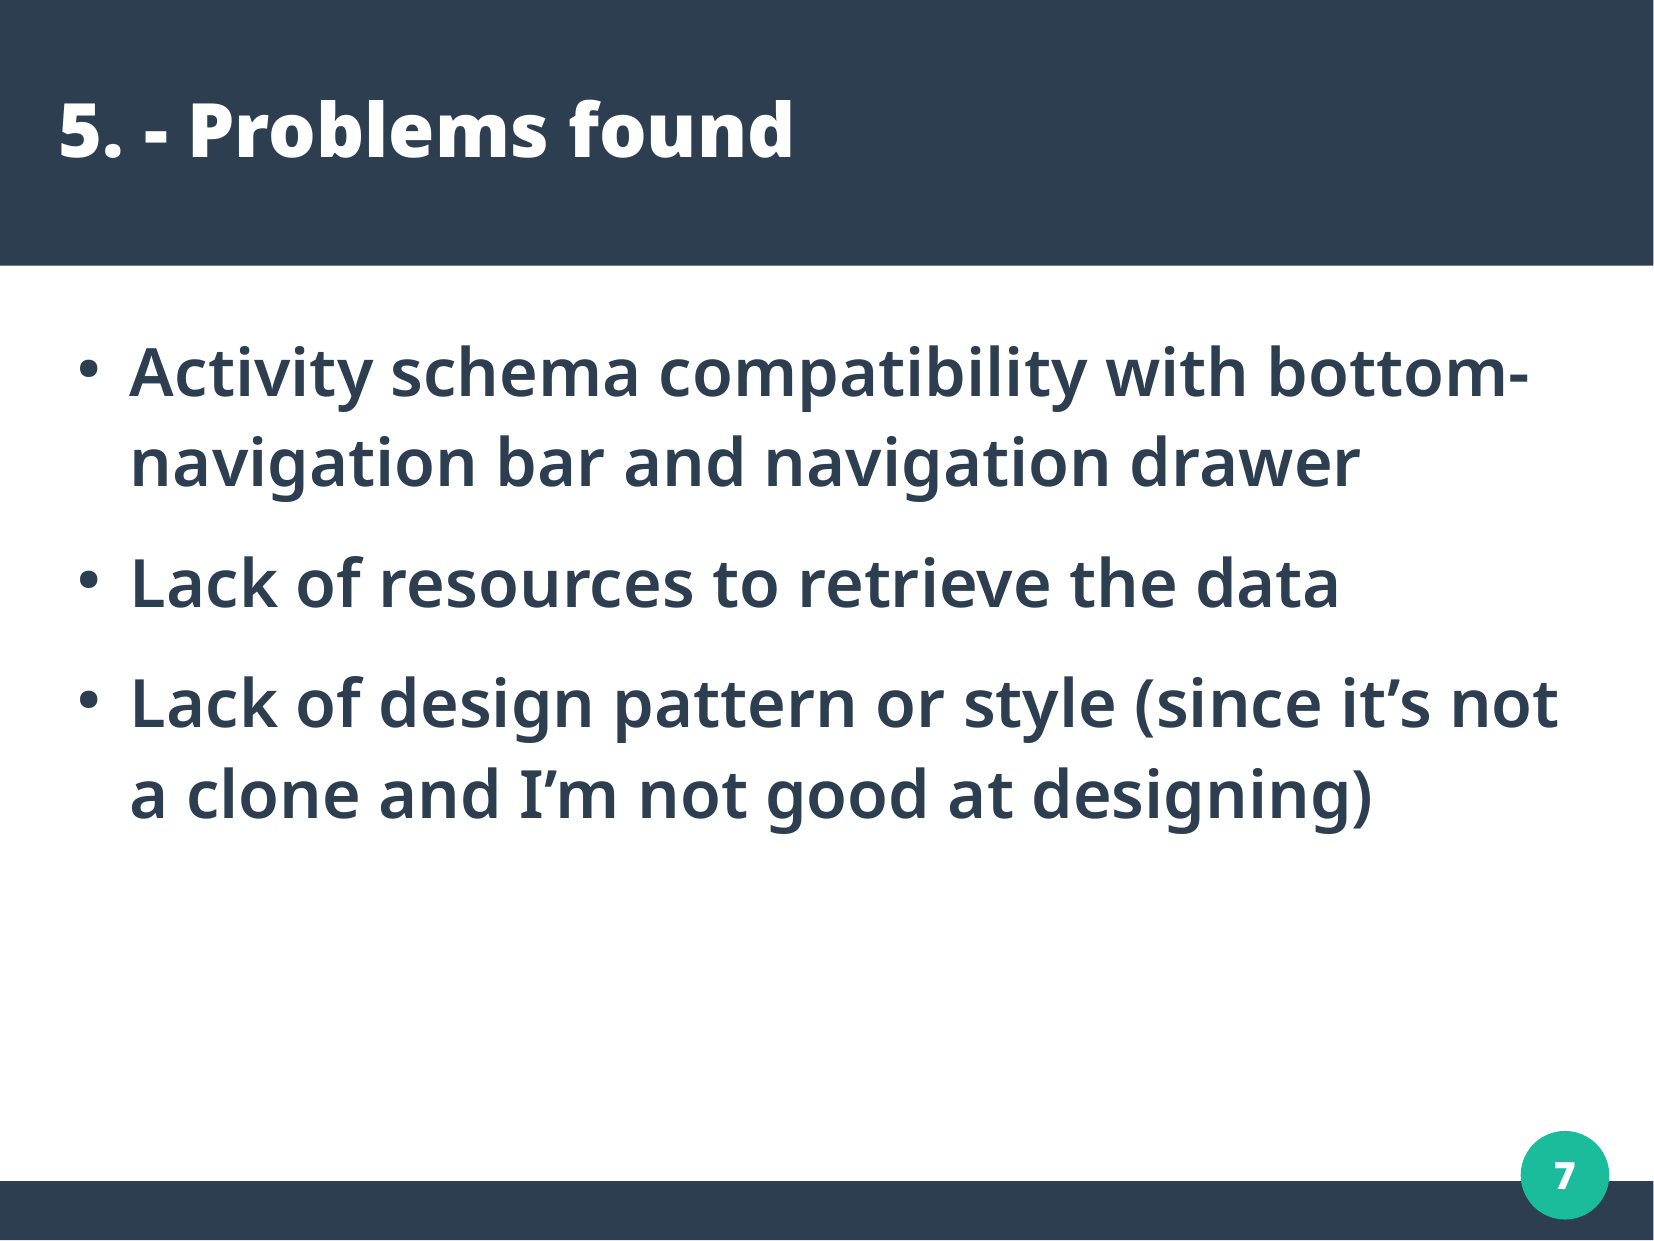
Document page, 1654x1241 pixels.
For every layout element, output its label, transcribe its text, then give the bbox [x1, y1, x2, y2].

list Activity schema compatibility with bottom-navigation bar and navigation drawer Lack of resources to retrieve the data Lack of design pattern or style (since it’s not a clone and I’m not good at designing) [59, 324, 1595, 1152]
title 5. - Problems found [59, 49, 1595, 207]
